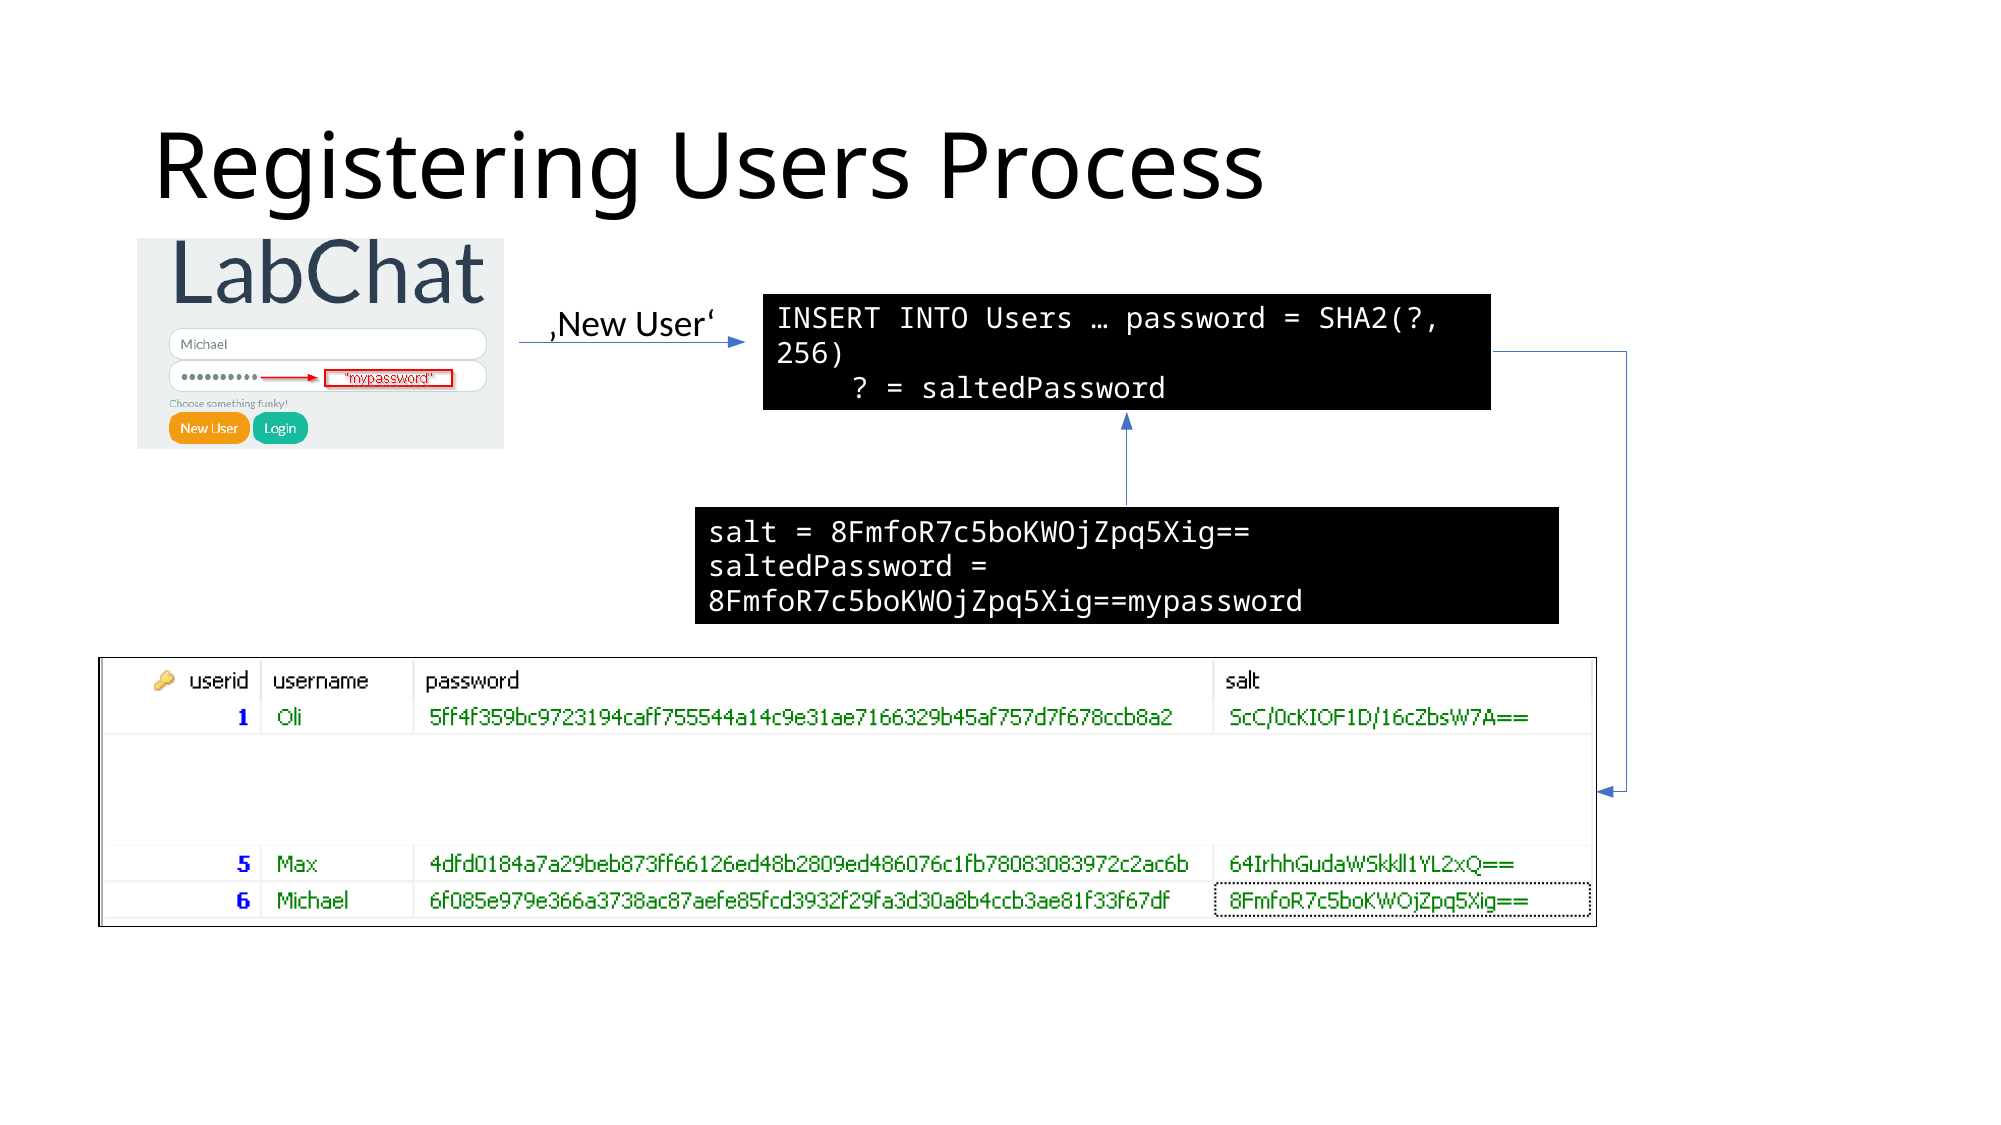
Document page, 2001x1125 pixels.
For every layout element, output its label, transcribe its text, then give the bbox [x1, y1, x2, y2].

text_box salt = 8FmfoR7c5boKWOjZpq5Xig== saltedPassword = 8FmfoR7c5boKWOjZpq5Xig==mypassword [692, 505, 1561, 592]
picture [137, 238, 504, 449]
picture [99, 658, 1596, 926]
title Registering Users Process [137, 59, 1863, 278]
text_box ‚New User‘ [533, 291, 732, 353]
text_box INSERT INTO Users … password = SHA2(?, 256) ? = saltedPassword [761, 291, 1493, 378]
